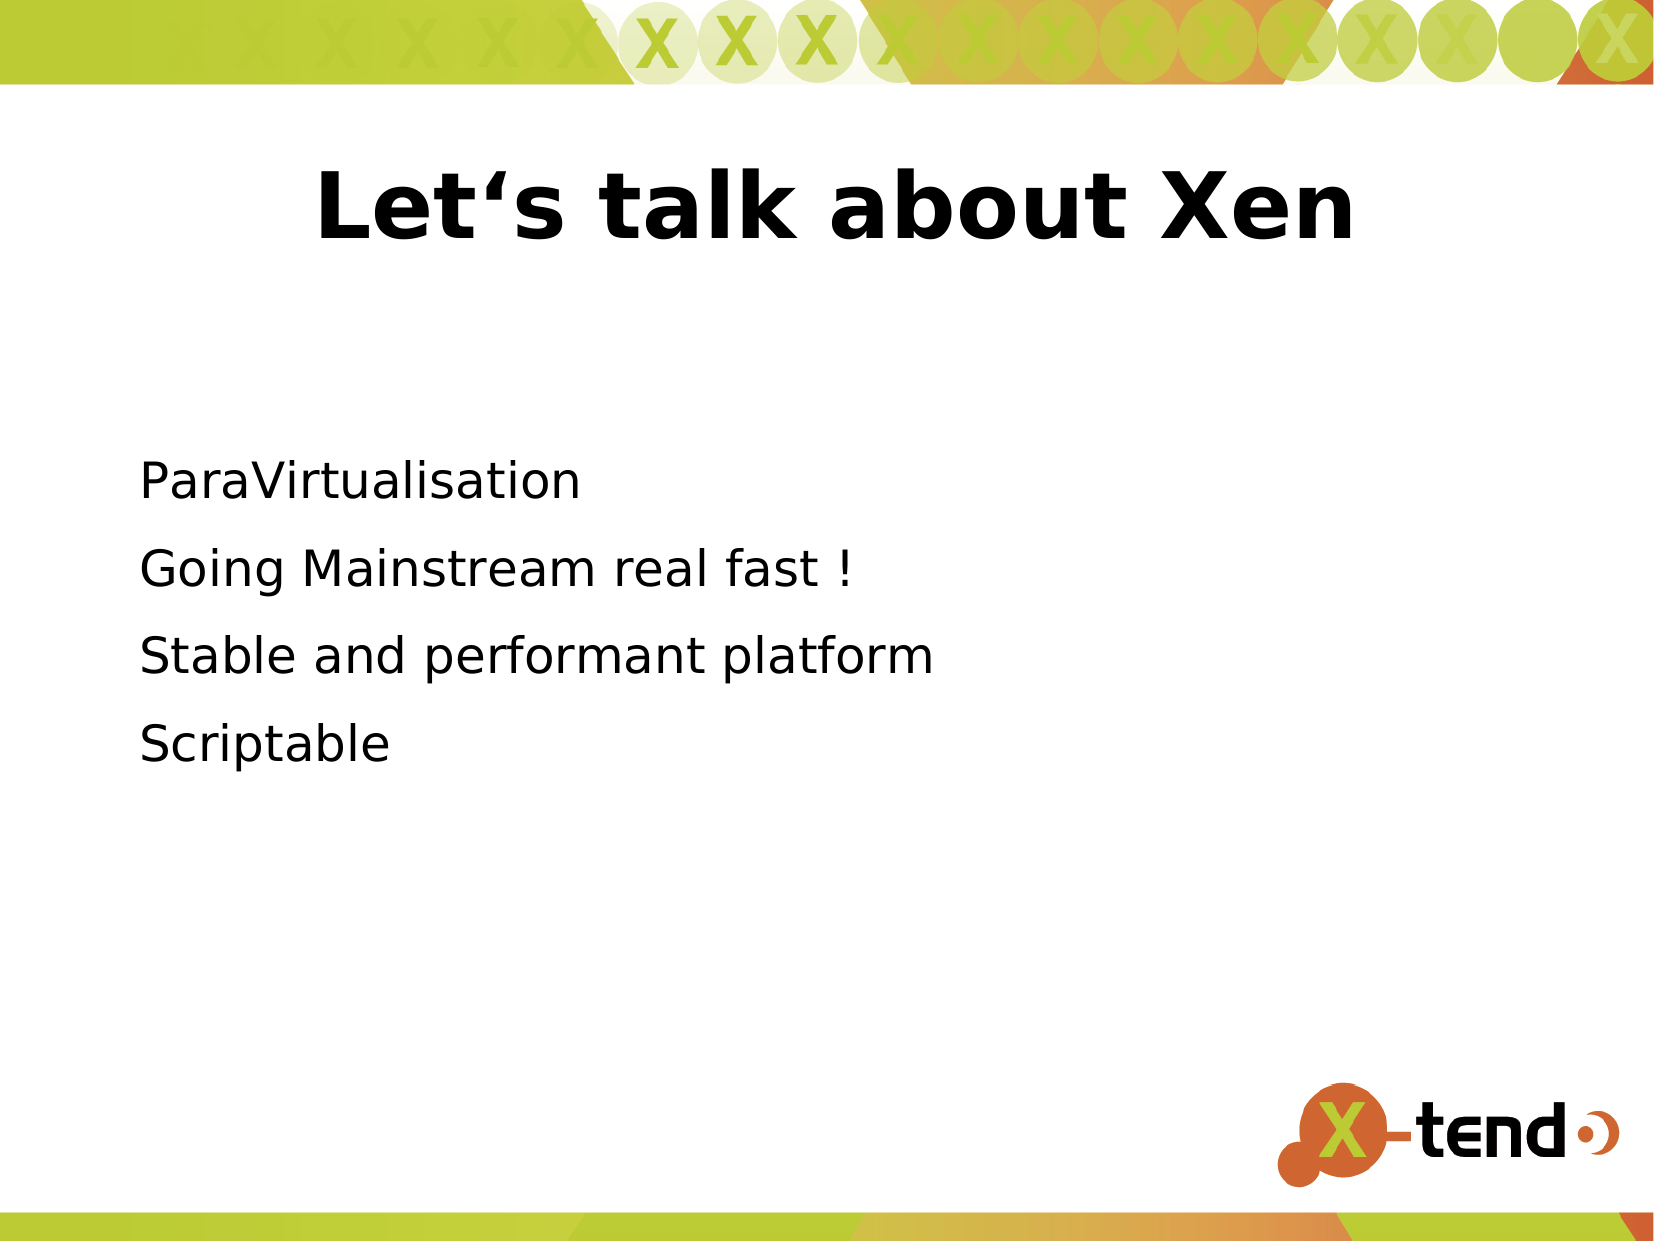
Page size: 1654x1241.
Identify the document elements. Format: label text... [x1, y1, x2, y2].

picture [0, 0, 1654, 1241]
title Let‘s talk about Xen [121, 102, 1534, 311]
list ParaVirtualisation Going Mainstream real fast ! Stable and performant platform Scriptable [121, 344, 1534, 1127]
